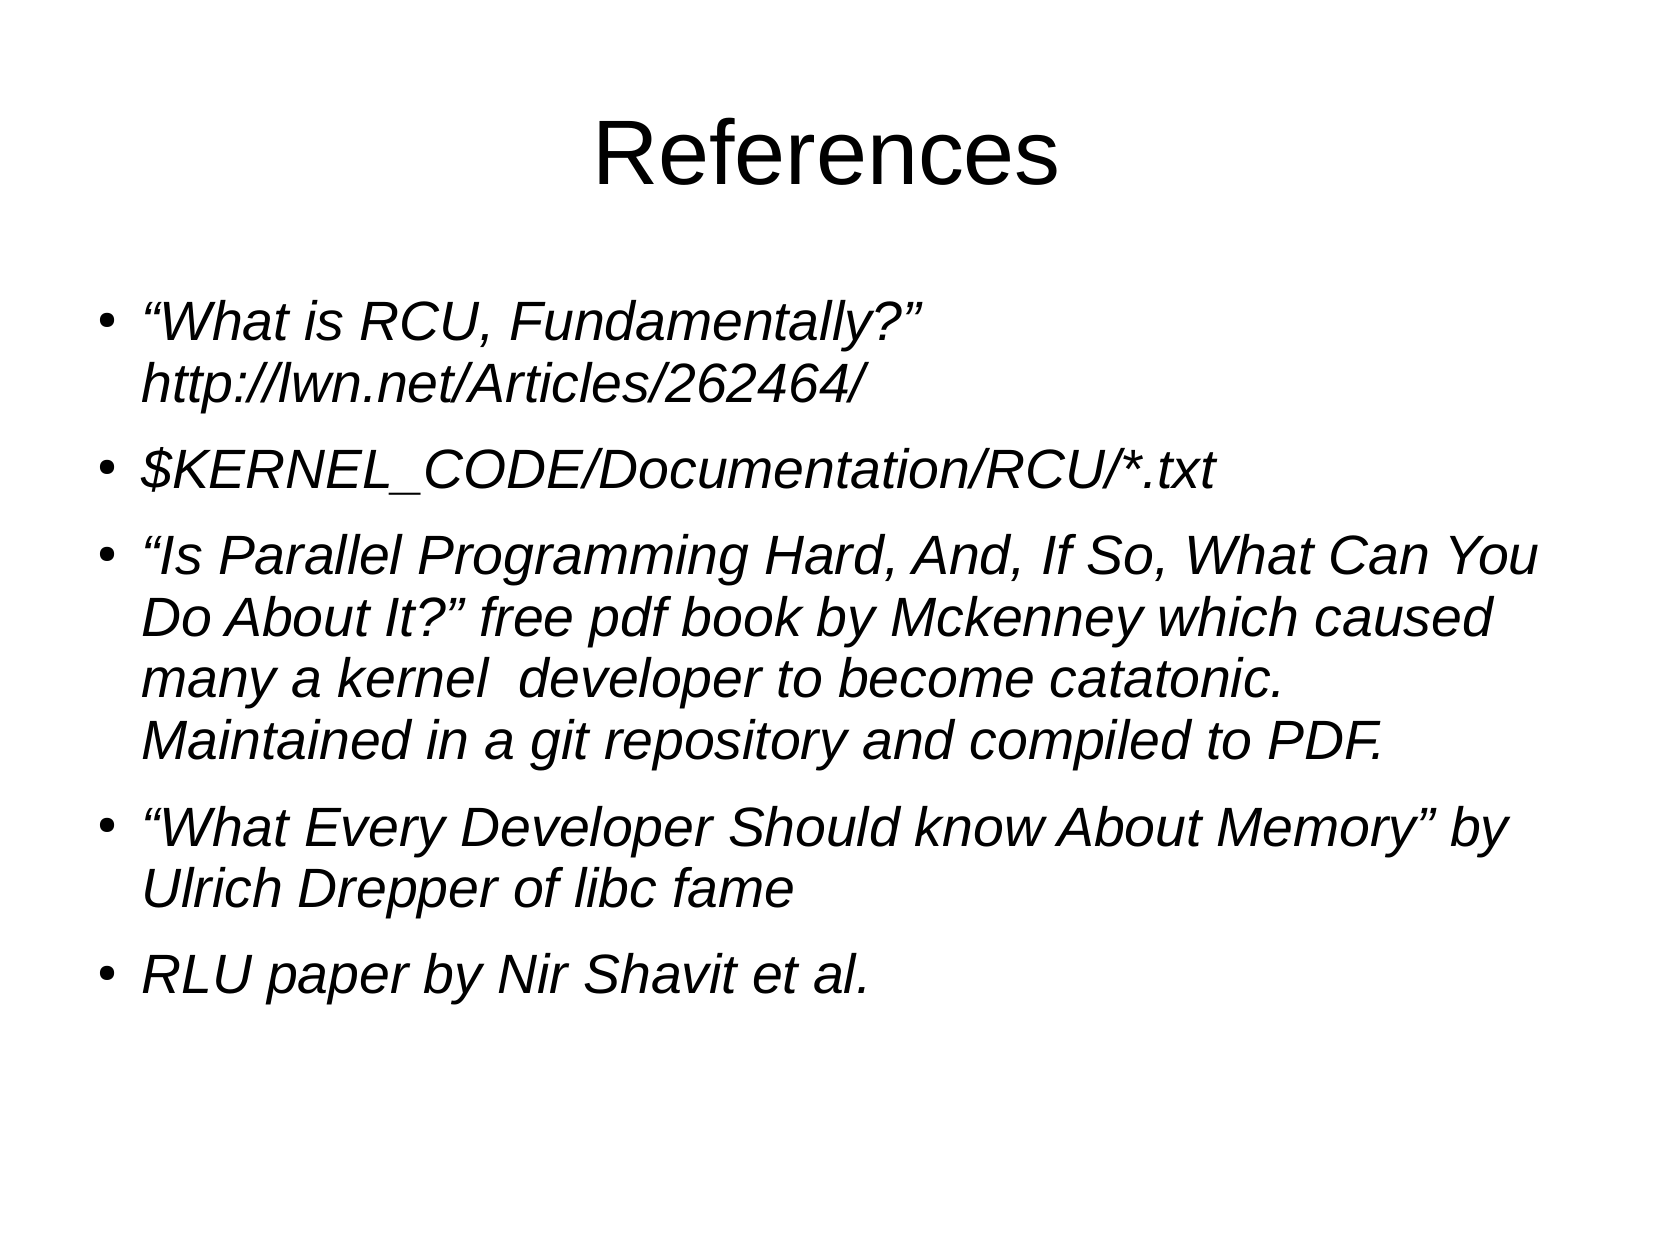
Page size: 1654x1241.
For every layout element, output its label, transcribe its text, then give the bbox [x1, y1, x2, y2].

list “What is RCU, Fundamentally?” http://lwn.net/Articles/262464/ $KERNEL_CODE/Documentation/RCU/*.txt “Is Parallel Programming Hard, And, If So, What Can You Do About It?” free pdf book by Mckenney which caused many a kernel developer to become catatonic. Maintained in a git repository and compiled to PDF. “What Every Developer Should know About Memory” by Ulrich Drepper of libc fame RLU paper by Nir Shavit et al. [82, 290, 1571, 1010]
title References [82, 49, 1571, 257]
